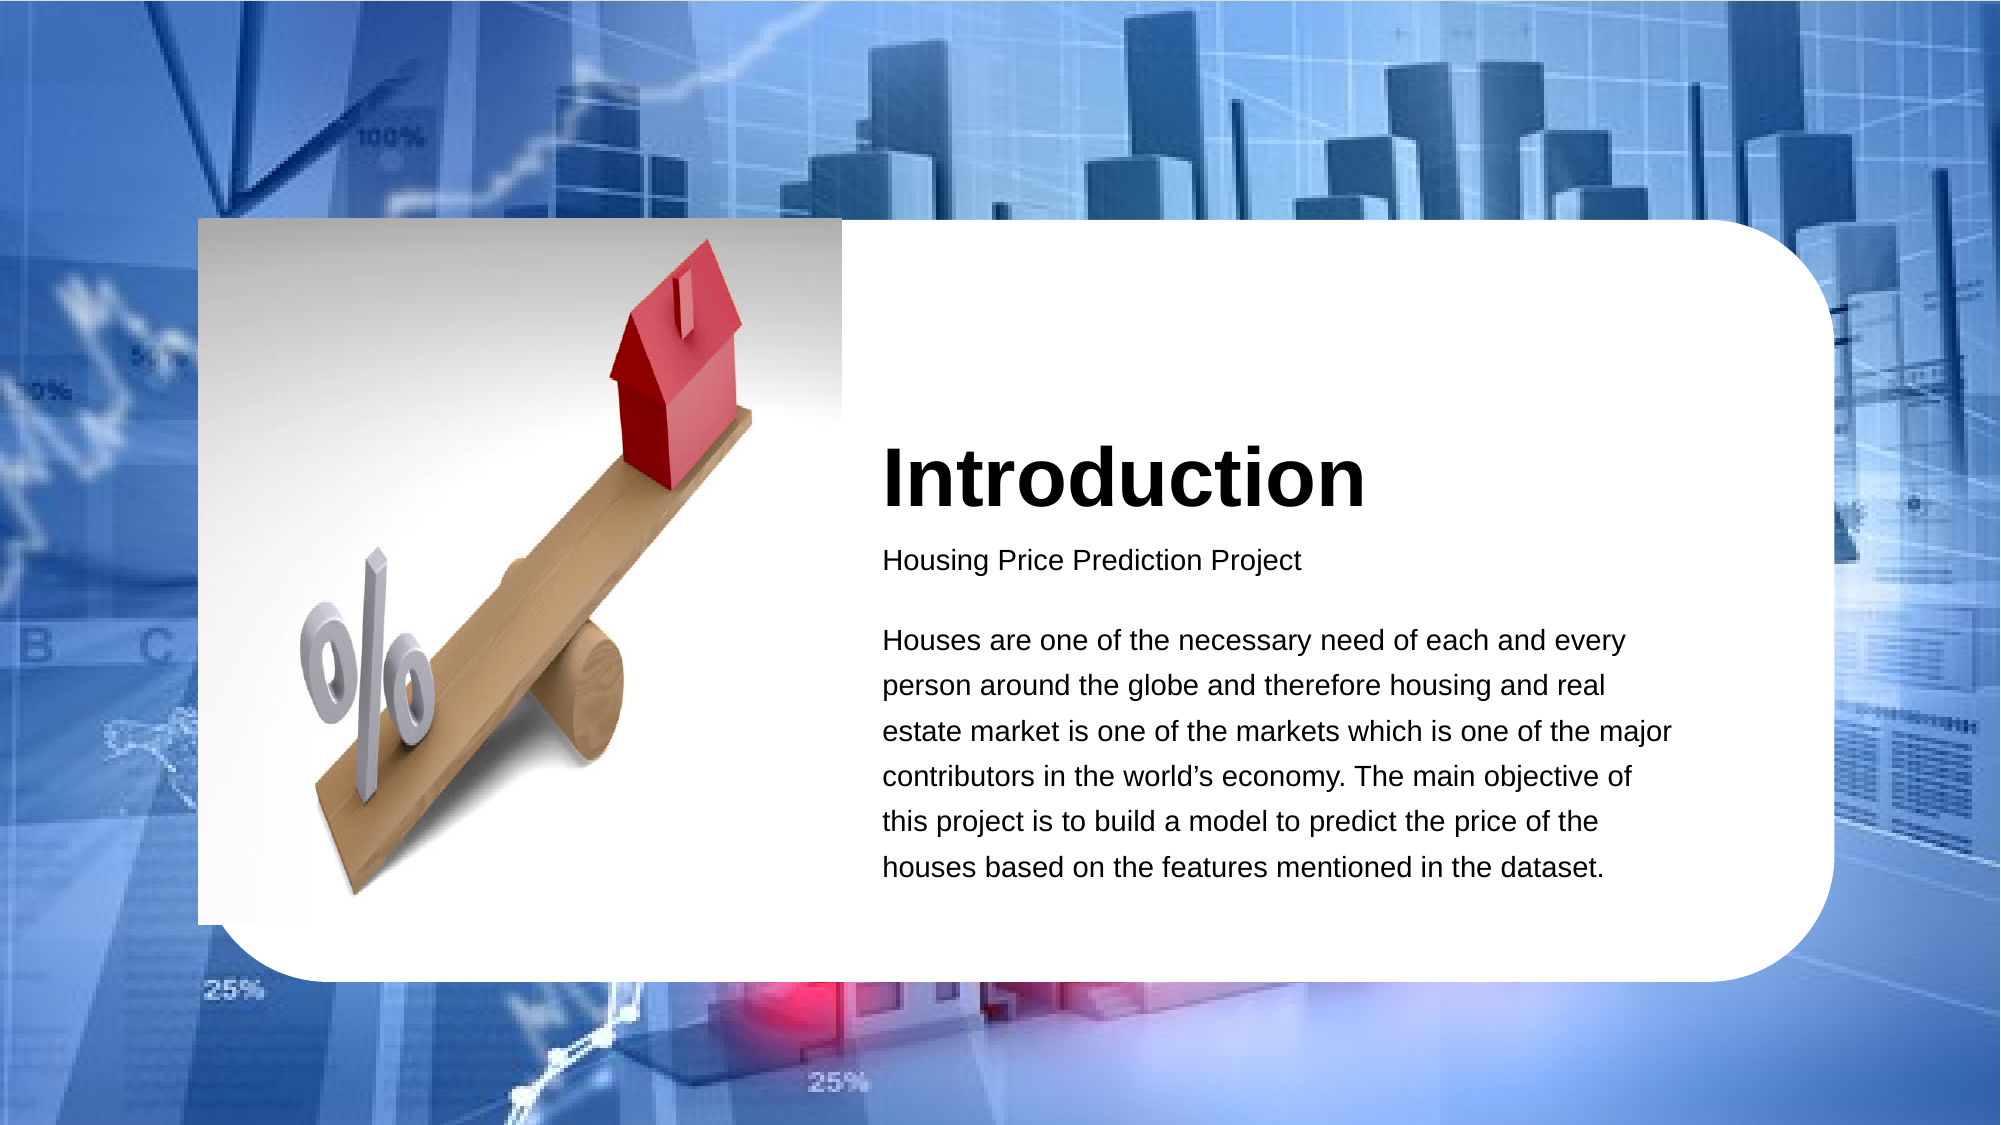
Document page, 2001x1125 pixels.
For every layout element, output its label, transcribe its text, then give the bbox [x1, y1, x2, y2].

text_box Housing Price Prediction Project [867, 533, 1523, 584]
text_box Introduction [867, 415, 1523, 531]
text_box [222, 219, 1835, 982]
text_box Houses are one of the necessary need of each and every person around the globe and therefore housing and real estate market is one of the markets which is one of the major contributors in the world’s economy. The main objective of this project is to build a model to predict the price of the houses based on the features mentioned in the dataset. [867, 603, 1698, 891]
picture [0, 1, 2000, 1125]
